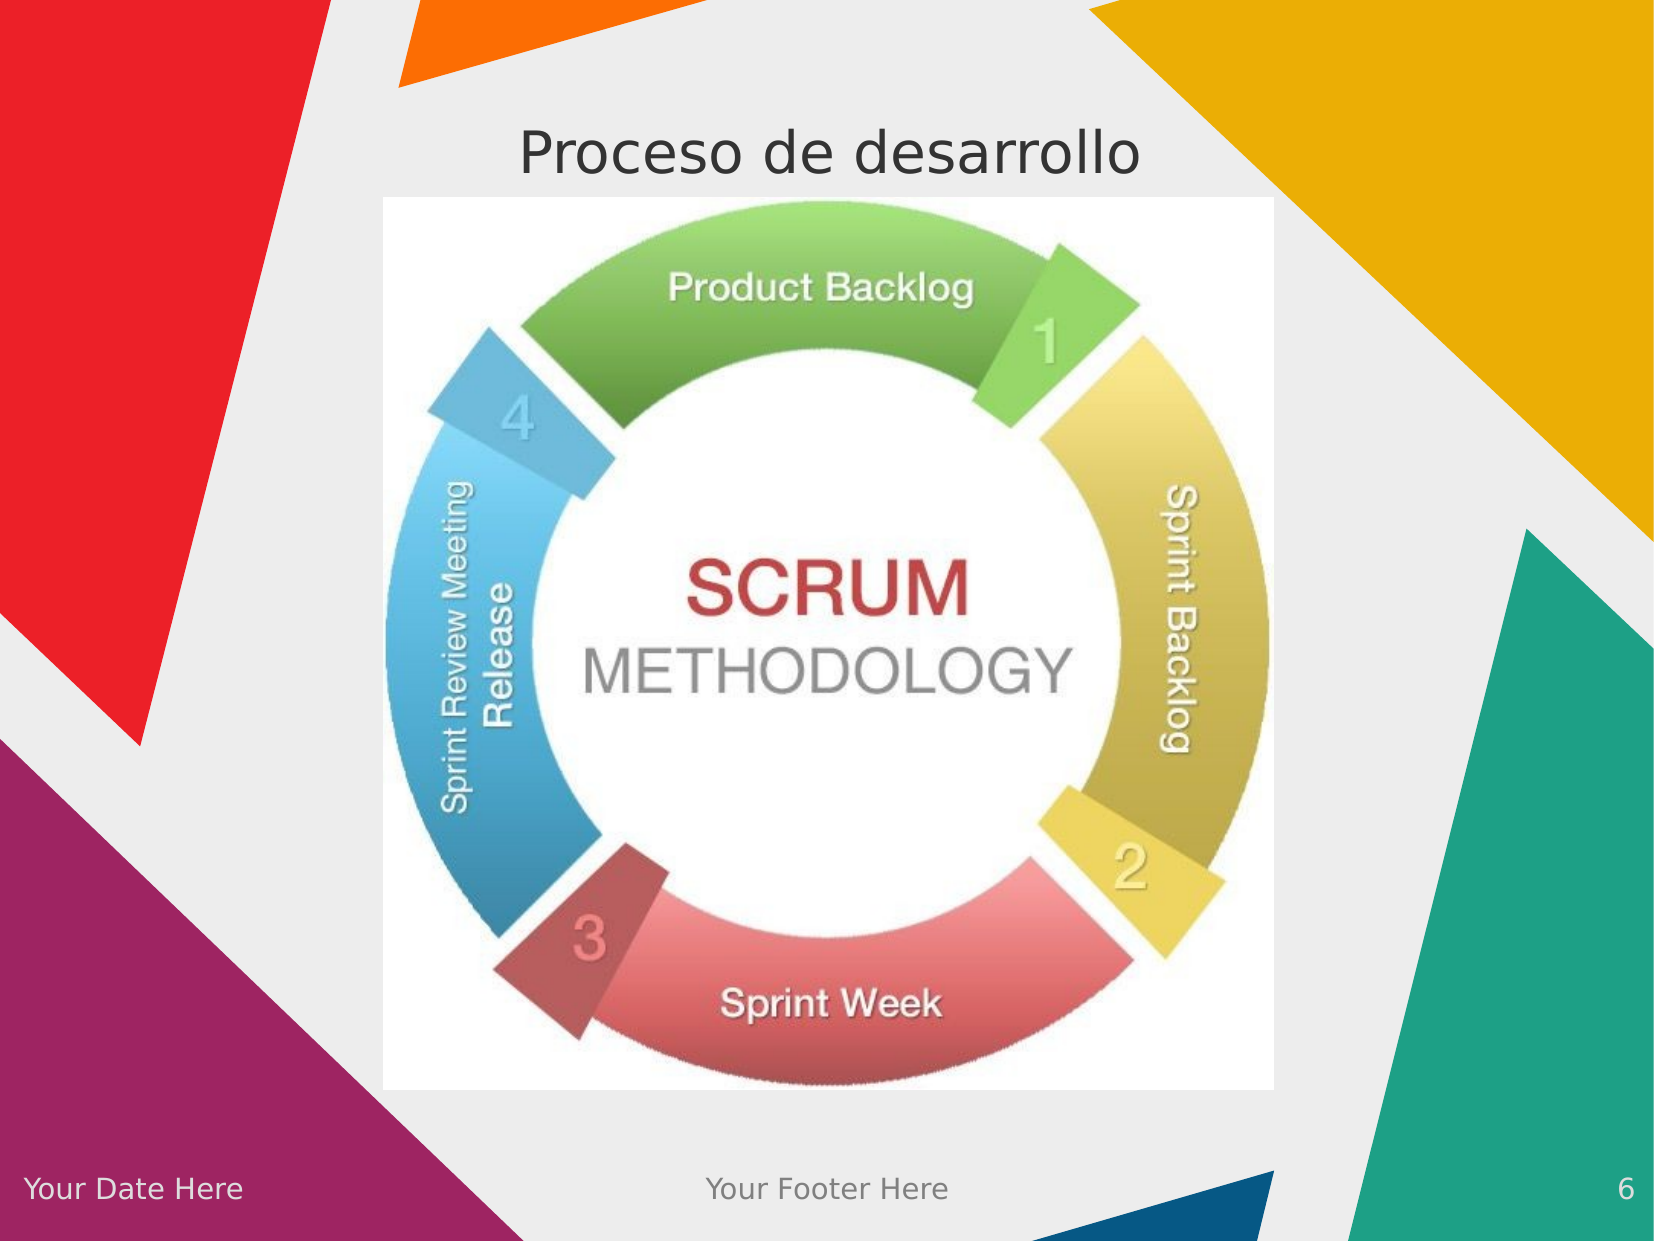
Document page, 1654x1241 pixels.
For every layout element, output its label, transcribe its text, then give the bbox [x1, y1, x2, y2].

title Proceso de desarrollo [289, 49, 1372, 257]
picture [383, 197, 1274, 1090]
